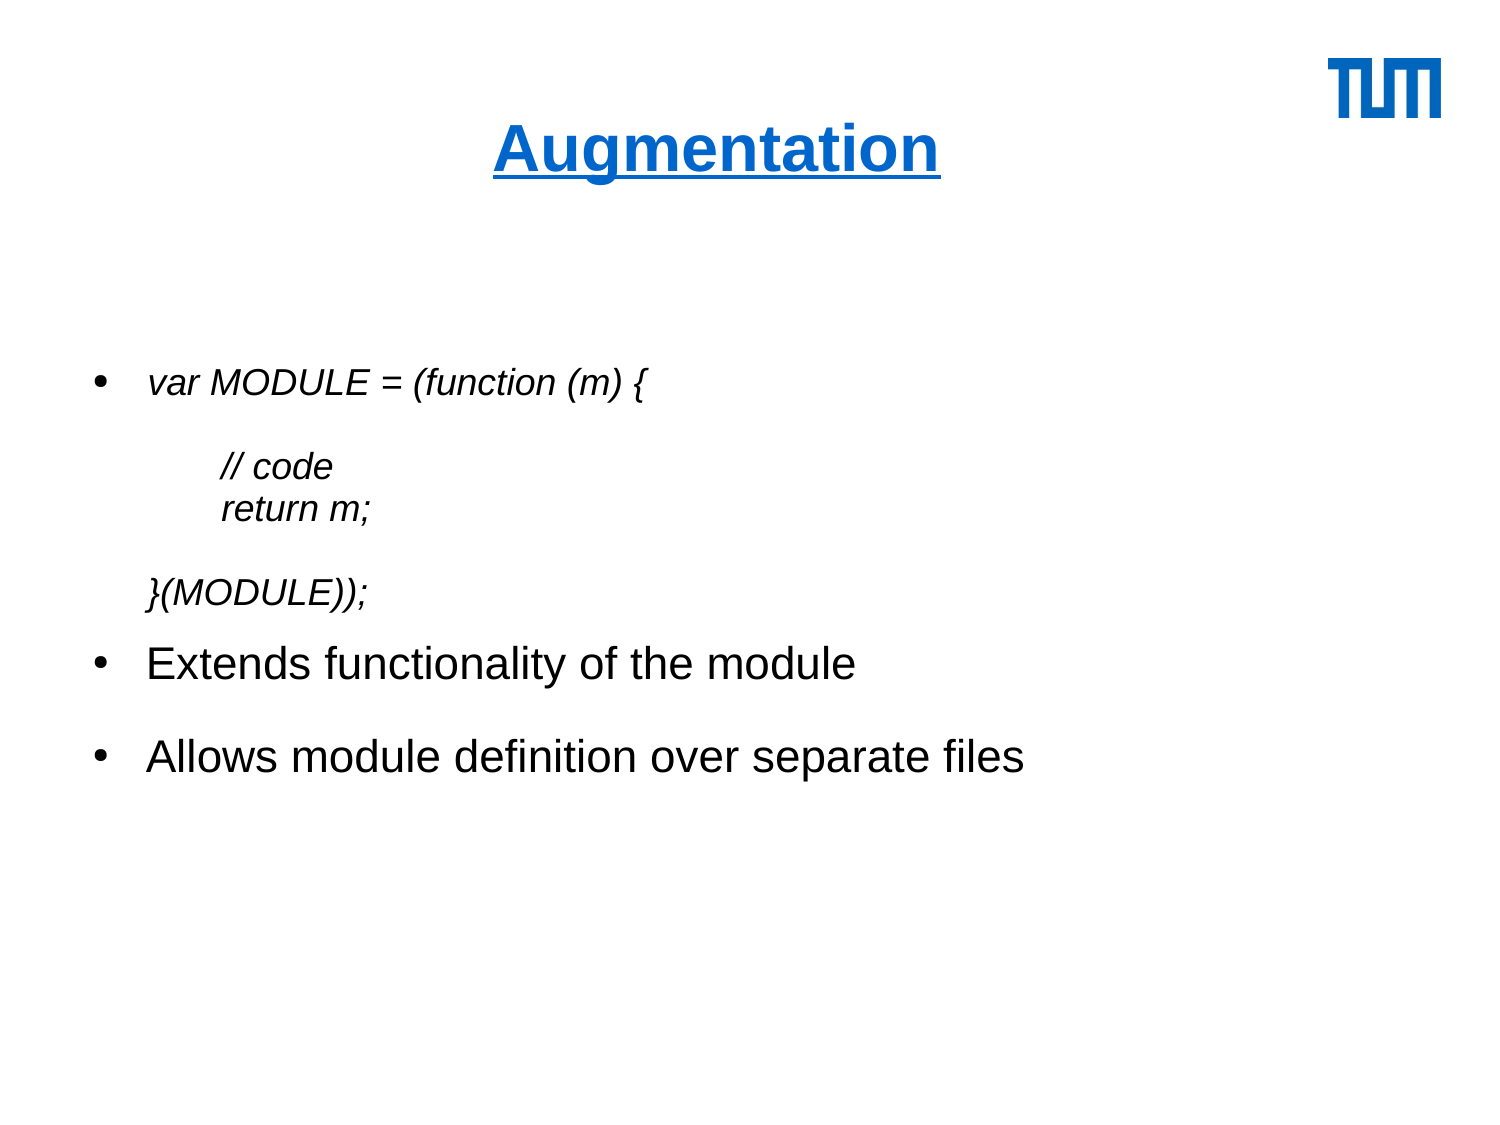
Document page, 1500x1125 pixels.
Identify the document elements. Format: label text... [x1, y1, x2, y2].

text_box var MODULE = (function (m) { // code return m; }(MODULE)); [132, 354, 1255, 704]
list Extends functionality of the module Allows module definition over separate files [75, 263, 1425, 1006]
title Augmentation [75, 44, 1359, 233]
picture [1359, 58, 1441, 118]
